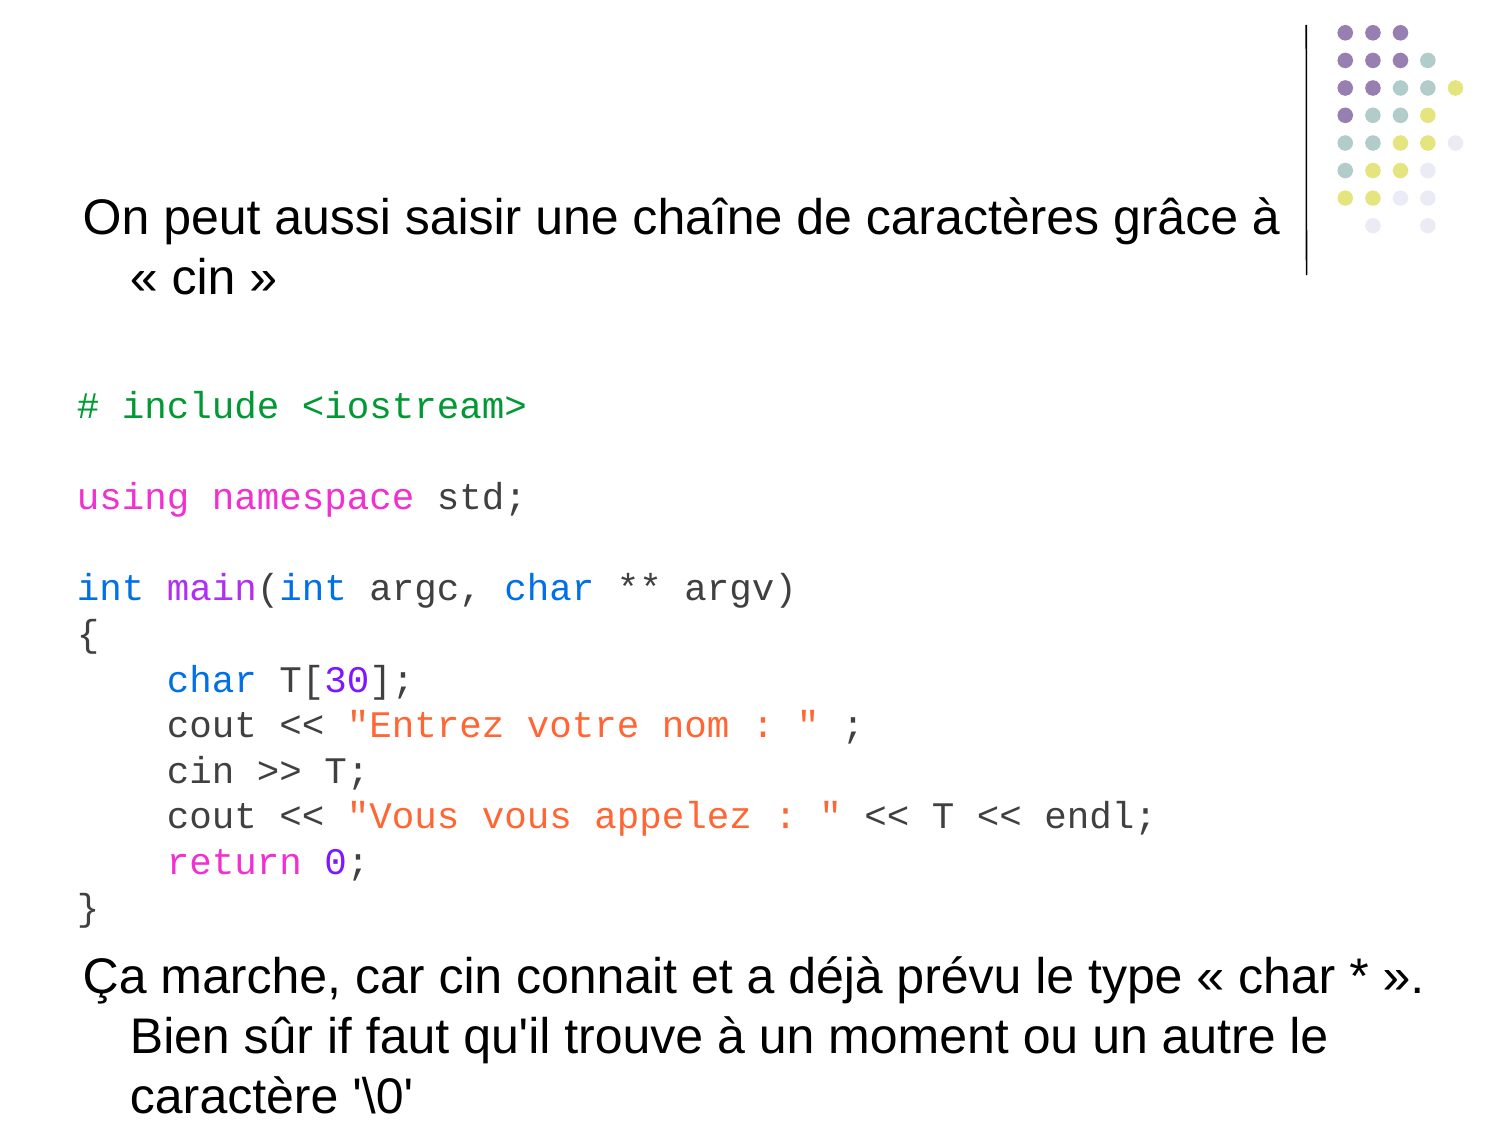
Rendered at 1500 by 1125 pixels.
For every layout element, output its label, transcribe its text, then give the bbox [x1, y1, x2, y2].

list On peut aussi saisir une chaîne de caractères grâce à « cin » # include <iostream> using namespace std; int main(int argc, char ** argv) { char T[30]; cout << "Entrez votre nom : " ; cin >> T; cout << "Vous vous appelez : " << T << endl; return 0; } Ça marche, car cin connait et a déjà prévu le type « char * ». Bien sûr if faut qu'il trouve à un moment ou un autre le caractère '\0' [59, 177, 1447, 1125]
